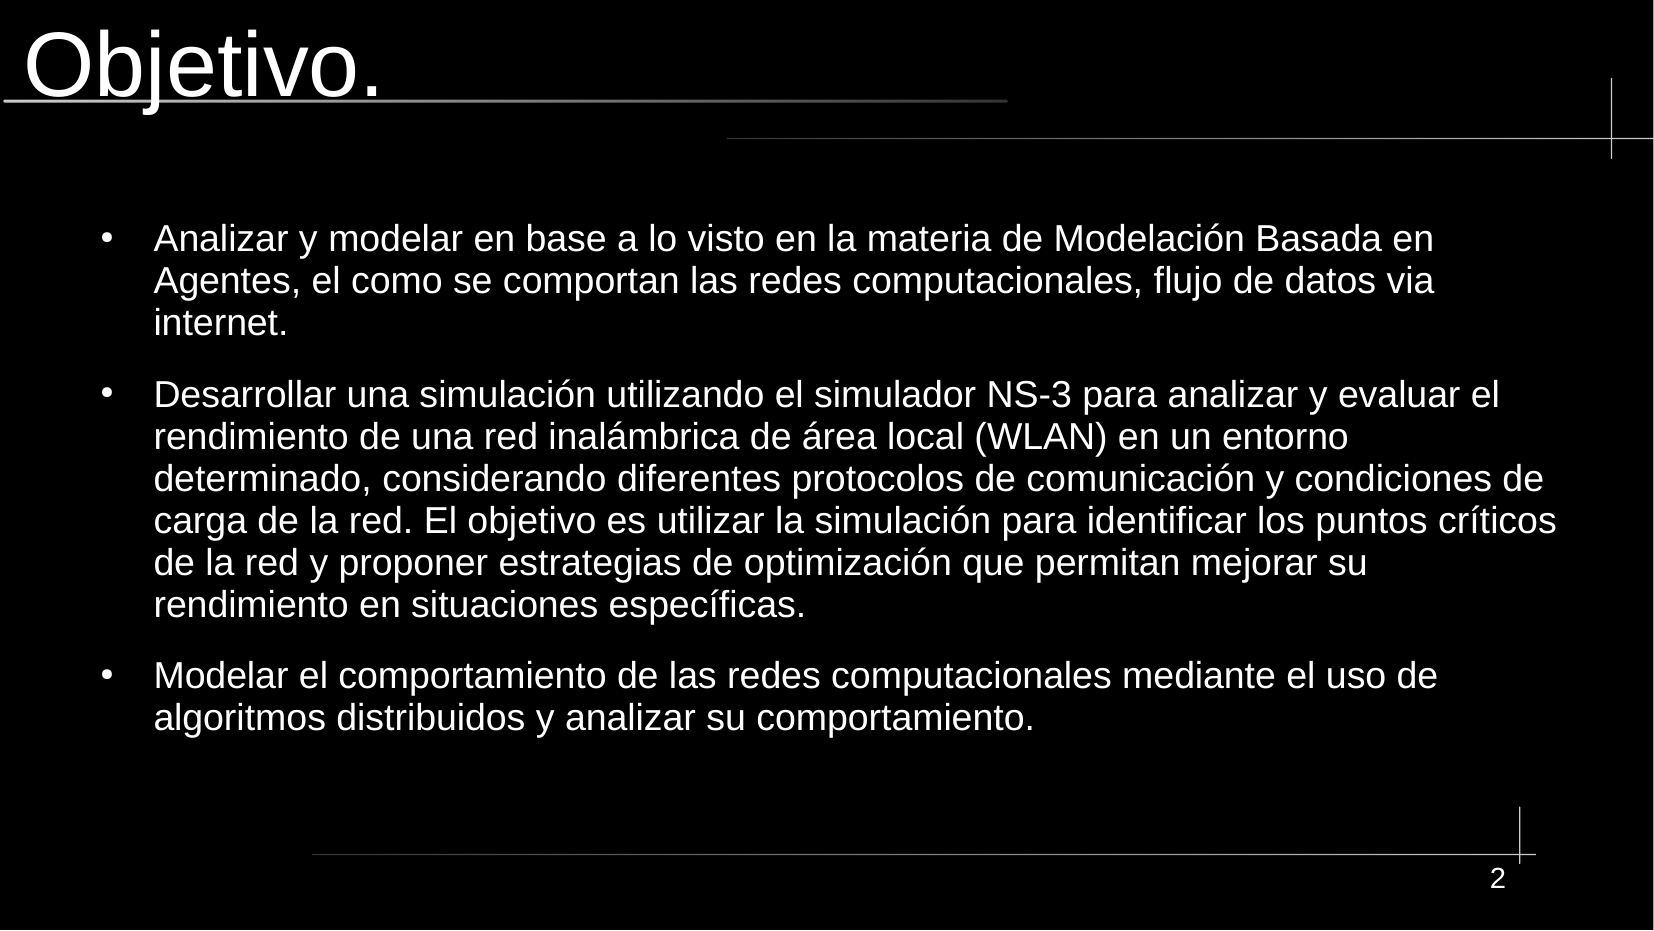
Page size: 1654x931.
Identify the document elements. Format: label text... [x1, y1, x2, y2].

list Analizar y modelar en base a lo visto en la materia de Modelación Basada en Agentes, el como se comportan las redes computacionales, flujo de datos via internet. Desarrollar una simulación utilizando el simulador NS-3 para analizar y evaluar el rendimiento de una red inalámbrica de área local (WLAN) en un entorno determinado, considerando diferentes protocolos de comunicación y condiciones de carga de la red. El objetivo es utilizar la simulación para identificar los puntos críticos de la red y proponer estrategias de optimización que permitan mejorar su rendimiento en situaciones específicas. Modelar el comportamiento de las redes computacionales mediante el uso de algoritmos distribuidos y analizar su comportamiento. [82, 217, 1571, 758]
title Objetivo. [23, 11, 1589, 119]
